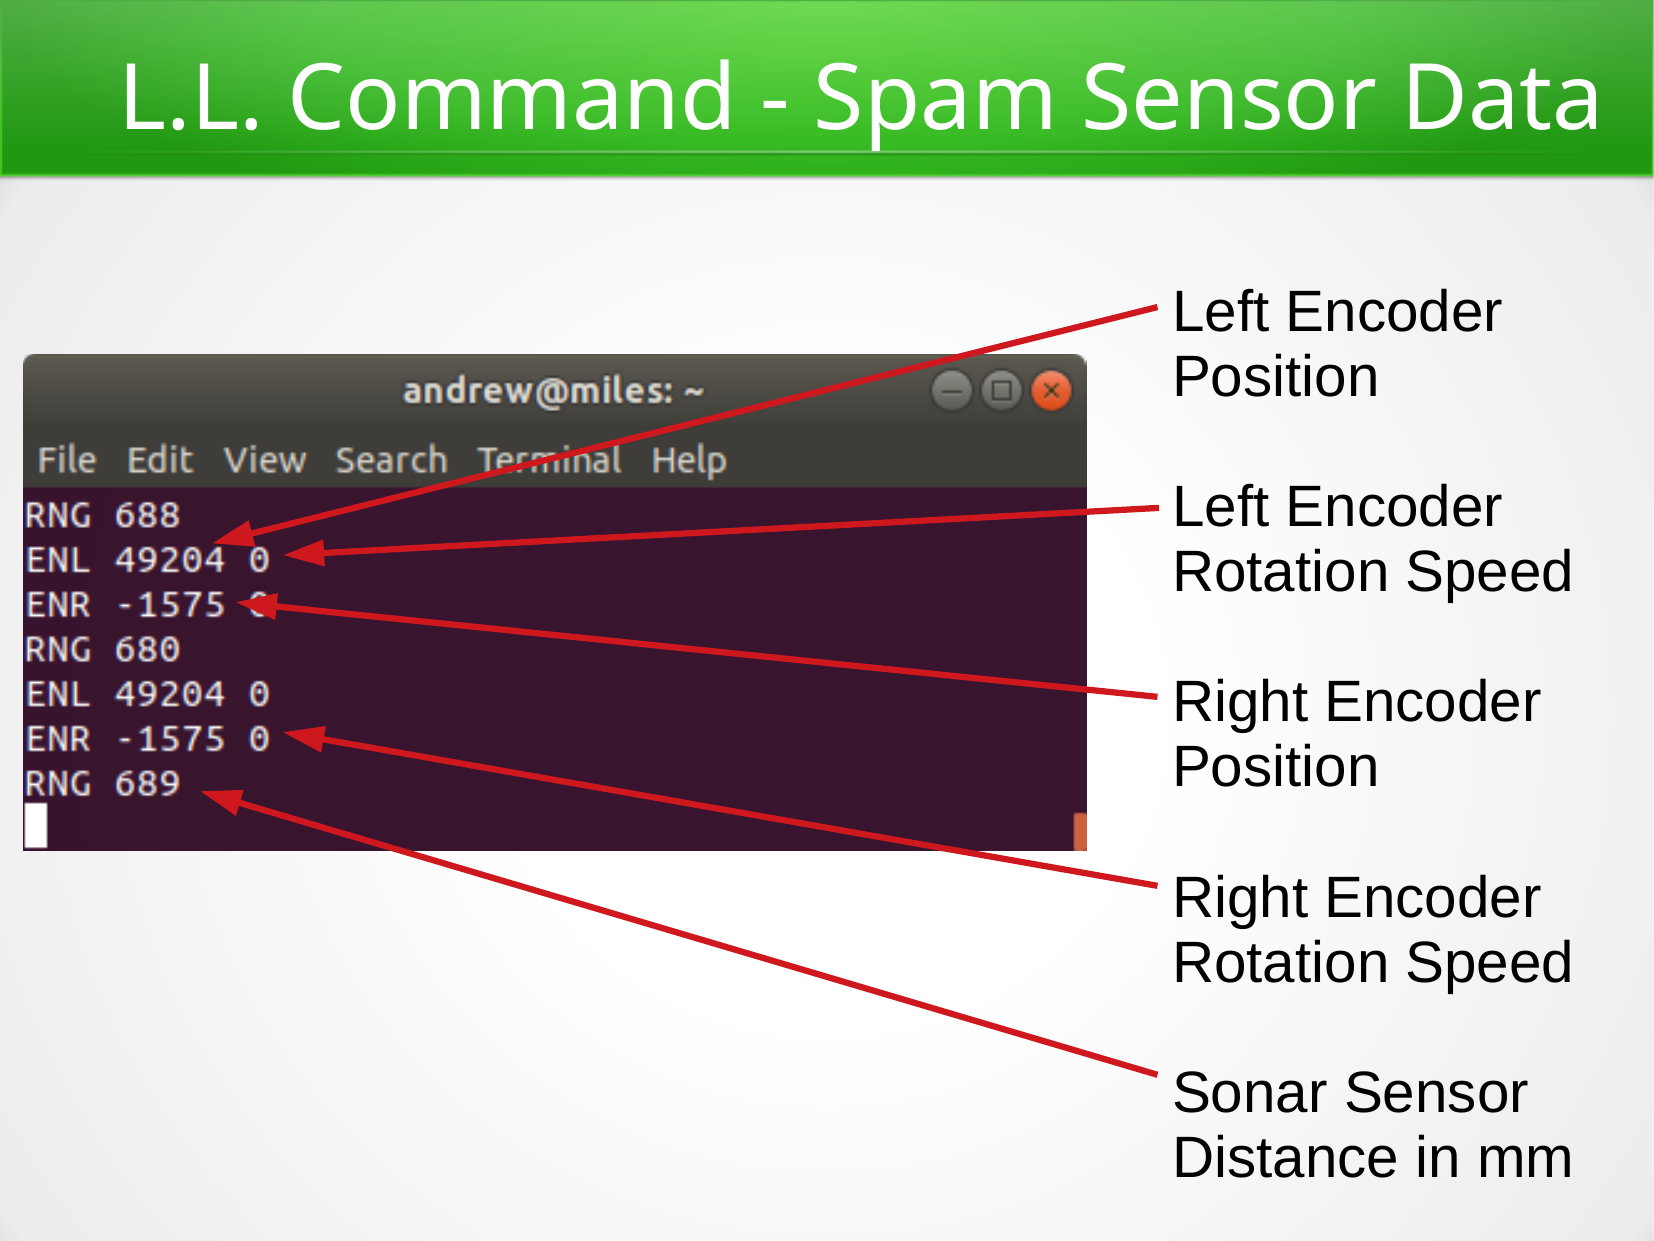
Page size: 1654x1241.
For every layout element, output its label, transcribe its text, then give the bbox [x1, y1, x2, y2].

text_box Left Encoder Position Left Encoder Rotation Speed Right Encoder Position Right Encoder Rotation Speed Sonar Sensor Distance in mm [1157, 271, 1654, 1241]
title L.L. Command - Spam Sensor Data [118, 23, 1607, 166]
picture [0, 0, 1654, 1241]
